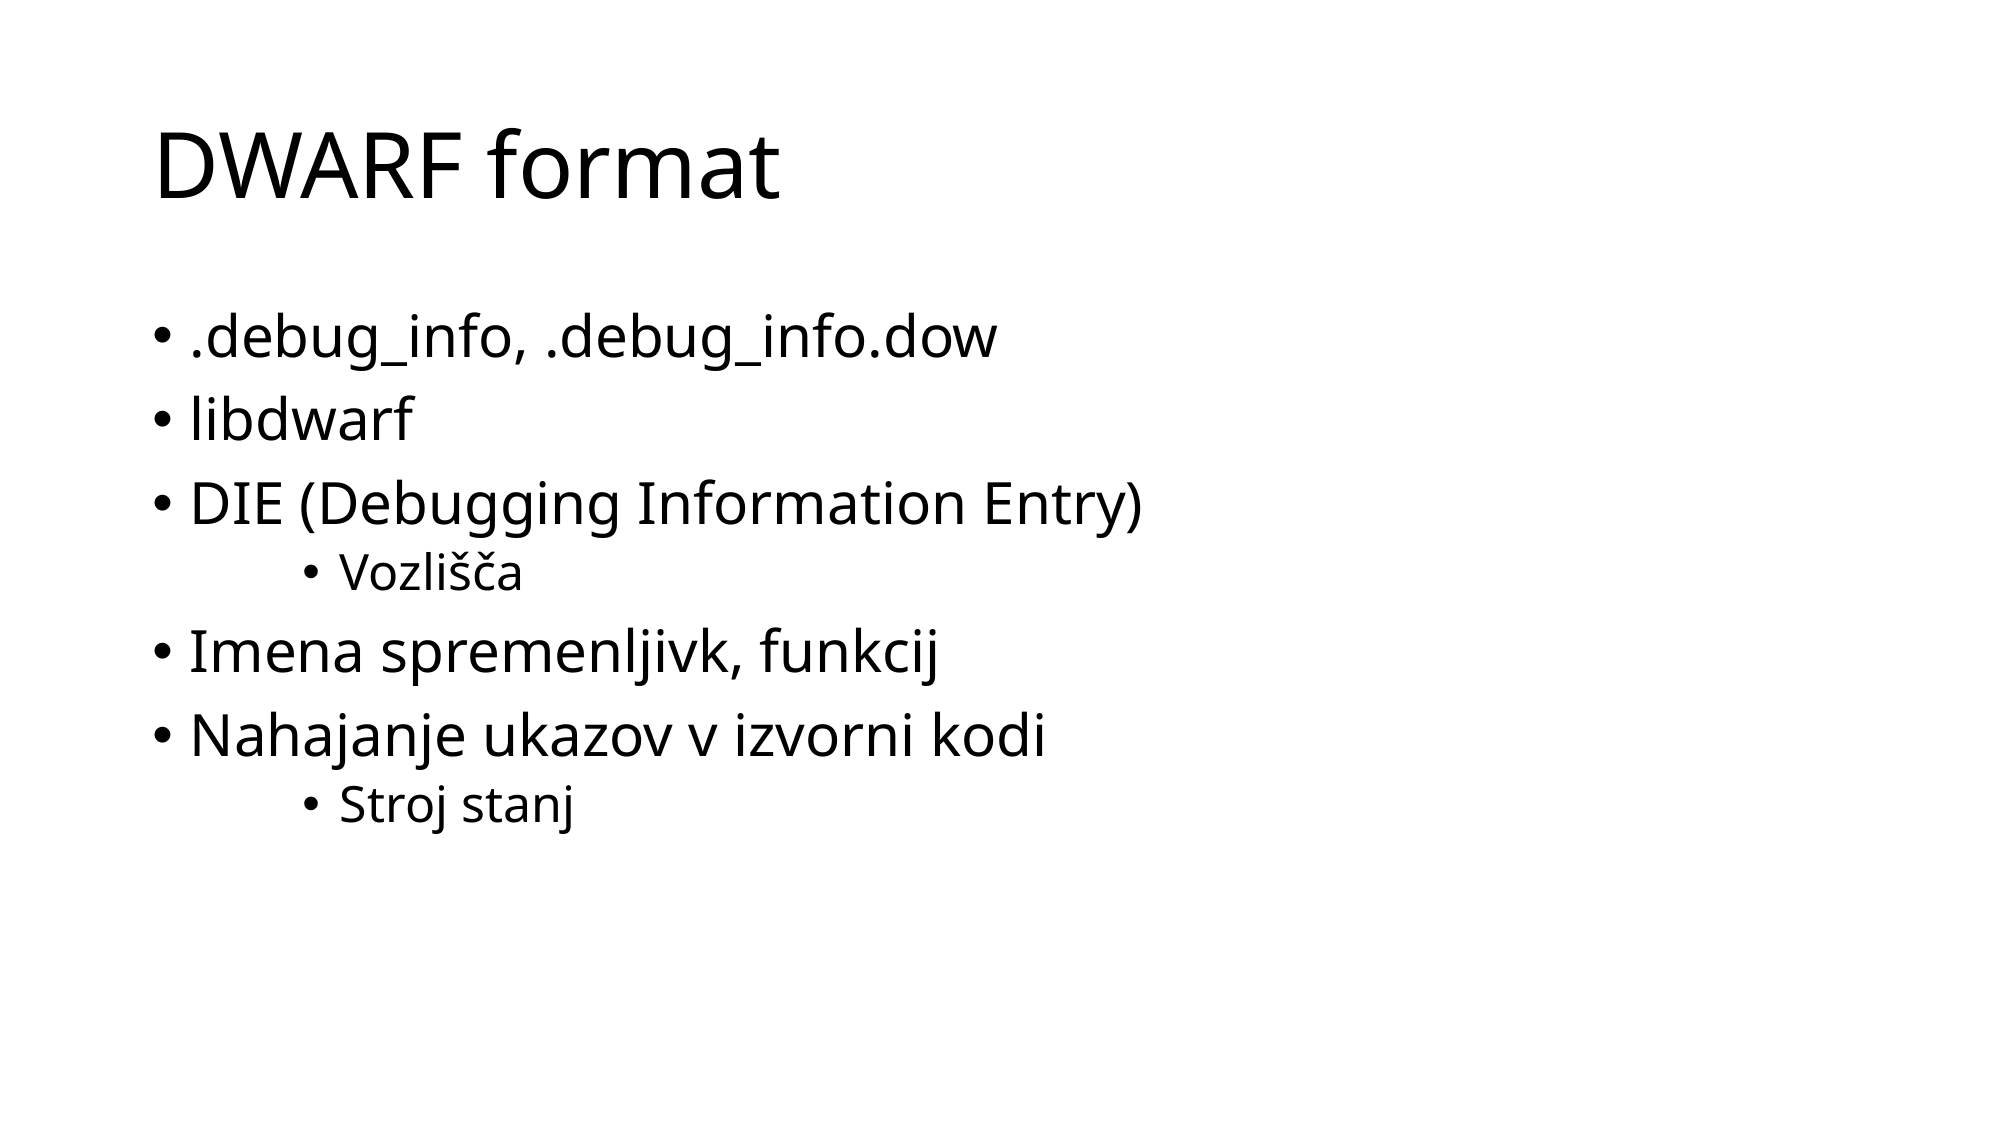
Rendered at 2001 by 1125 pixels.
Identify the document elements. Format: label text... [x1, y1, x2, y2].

list .debug_info, .debug_info.dow libdwarf DIE (Debugging Information Entry) Vozlišča Imena spremenljivk, funkcij Nahajanje ukazov v izvorni kodi Stroj stanj [137, 299, 1863, 1014]
title DWARF format [137, 59, 1863, 278]
